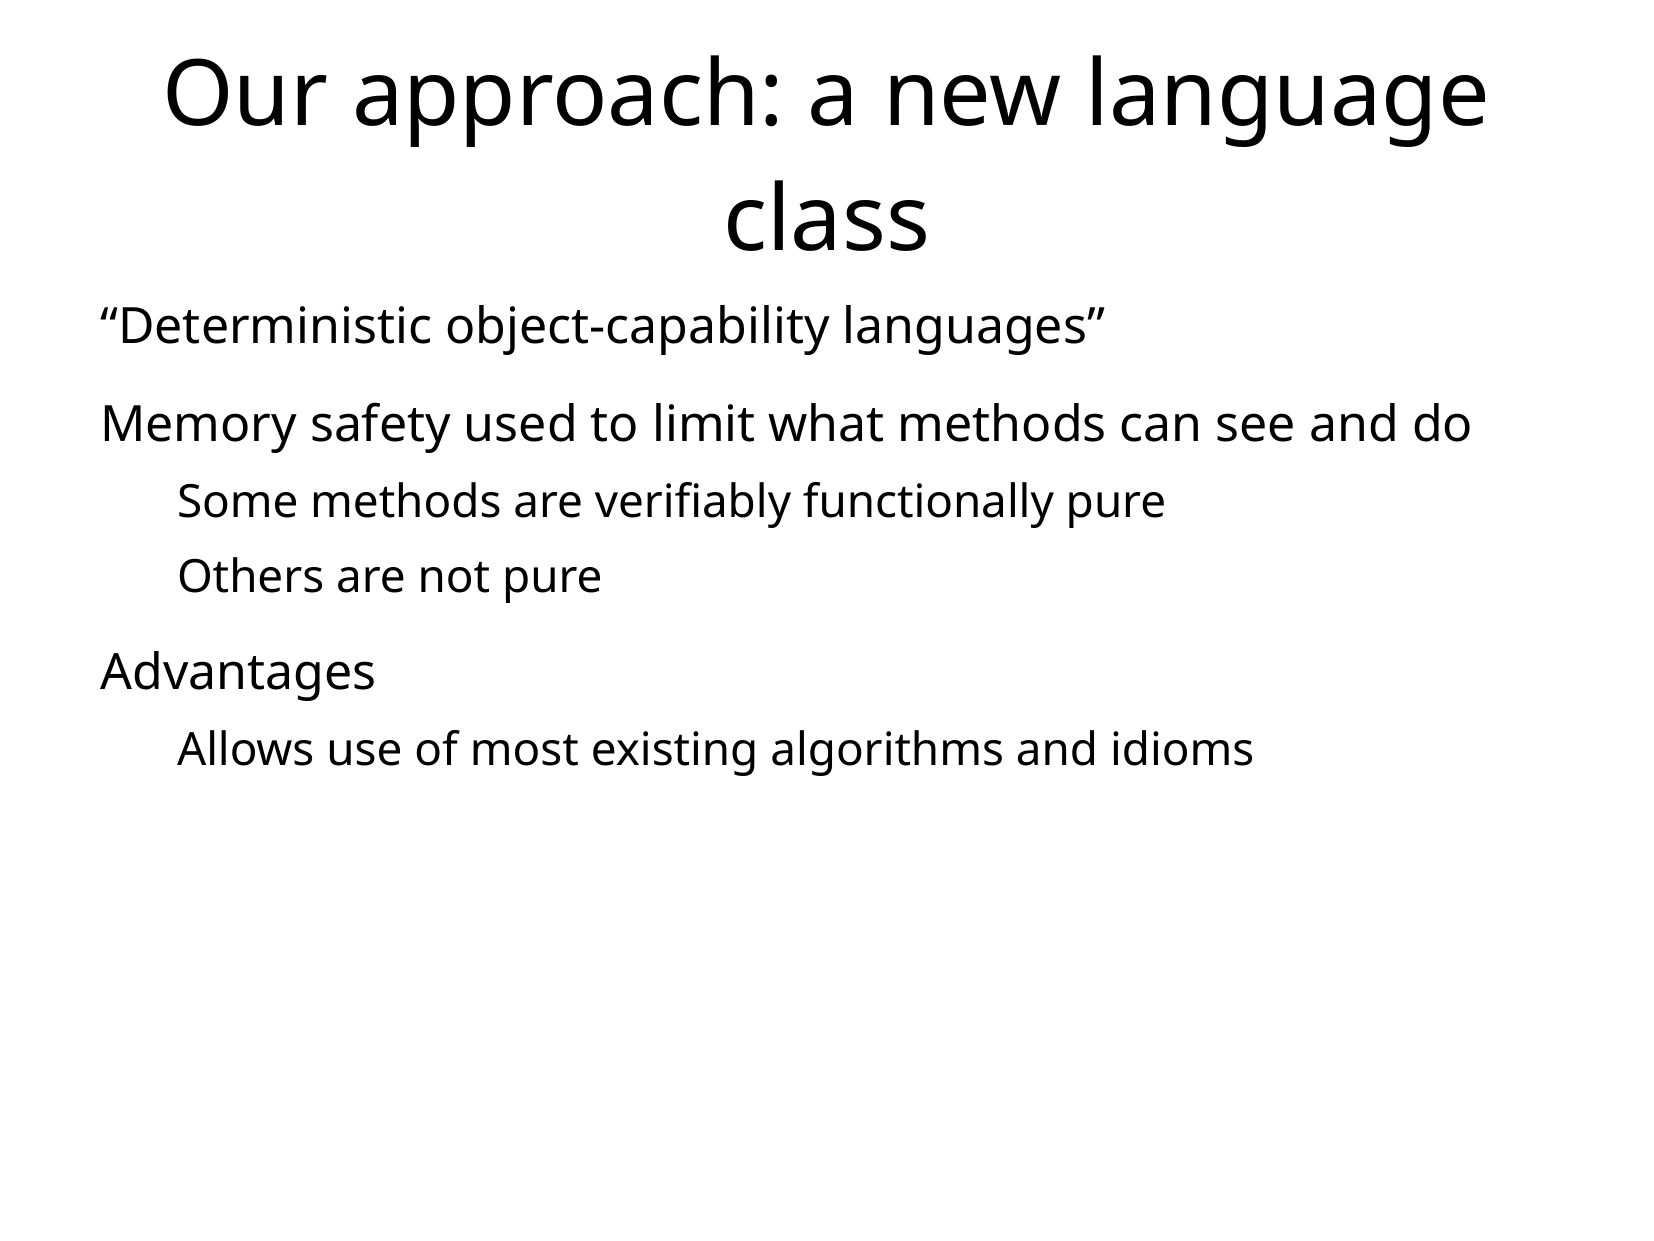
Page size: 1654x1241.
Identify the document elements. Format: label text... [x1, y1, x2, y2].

list “Deterministic object-capability languages” Memory safety used to limit what methods can see and do Some methods are verifiably functionally pure Others are not pure Advantages Allows use of most existing algorithms and idioms [82, 290, 1571, 1094]
title Our approach: a new language class [82, 56, 1571, 250]
